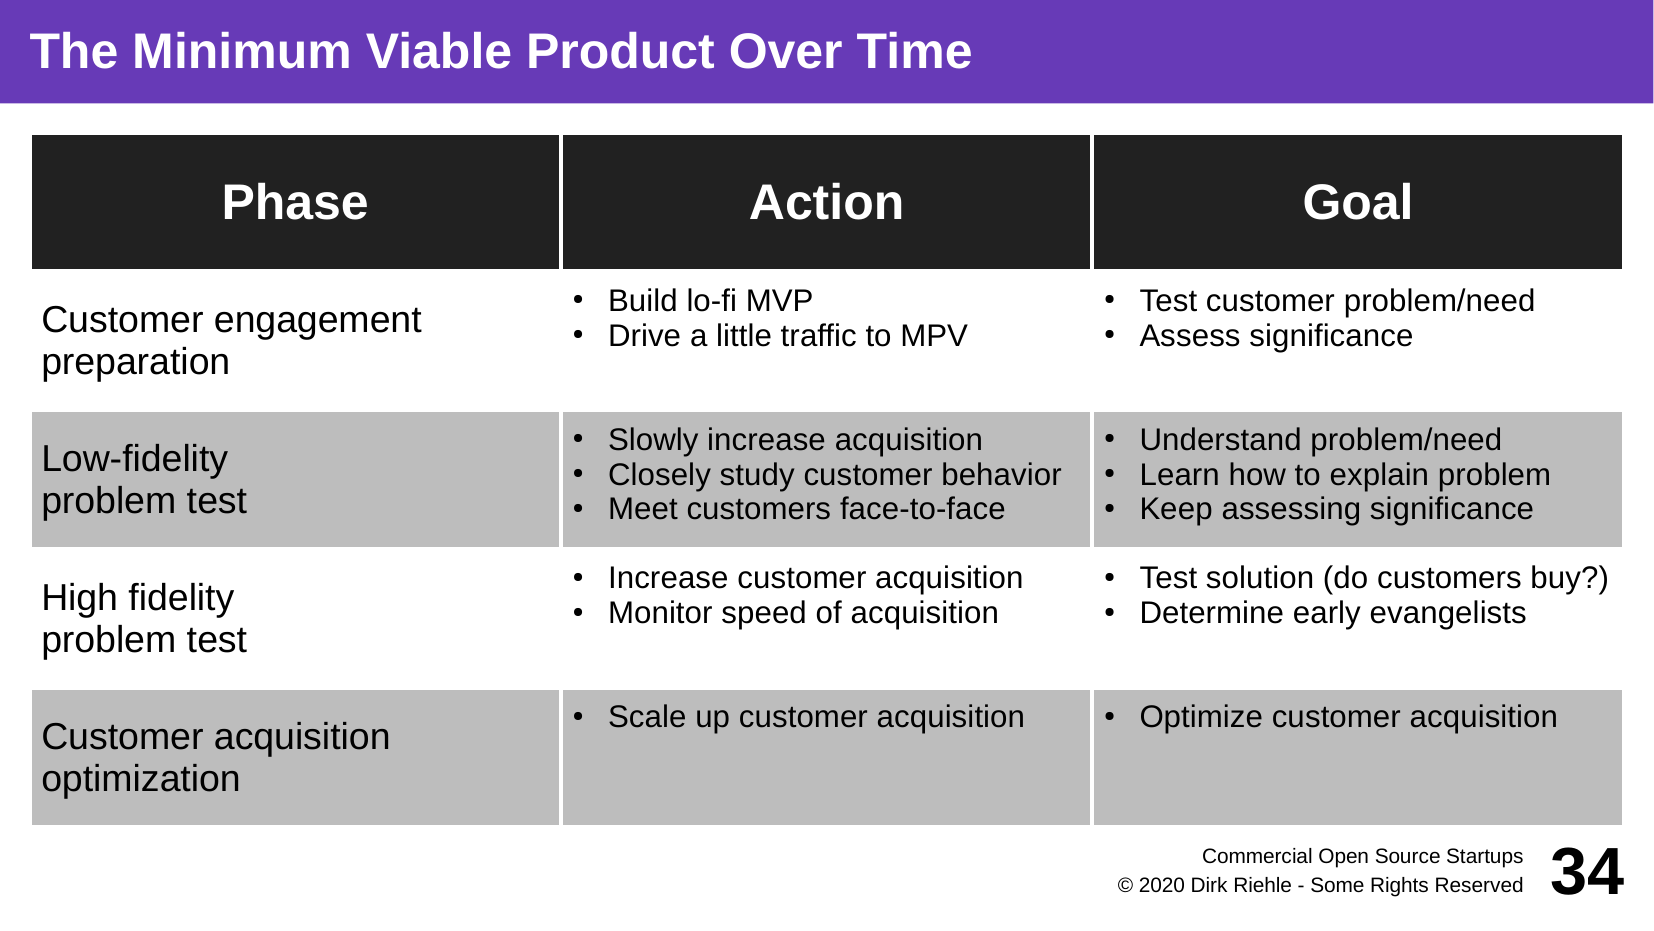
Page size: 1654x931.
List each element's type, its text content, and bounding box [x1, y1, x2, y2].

table_header Phase [32, 135, 559, 269]
table_header Action [563, 135, 1090, 269]
table_cell Build lo-fi MVP Drive a little traffic to MPV [563, 274, 1090, 408]
table_cell Customer acquisition optimization [32, 690, 559, 825]
table_cell High fidelity problem test [32, 551, 559, 685]
table_cell Low-fidelity problem test [32, 412, 559, 547]
table_cell Slowly increase acquisition Closely study customer behavior Meet customers face-to-face [563, 412, 1090, 547]
table_header Goal [1094, 135, 1622, 269]
table_cell Scale up customer acquisition [563, 690, 1090, 825]
table_cell Test solution (do customers buy?) Determine early evangelists [1094, 551, 1622, 685]
table_cell Optimize customer acquisition [1094, 690, 1622, 825]
title The Minimum Viable Product Over Time [0, 0, 1654, 104]
table_cell Customer engagement preparation [32, 274, 559, 408]
table_cell Increase customer acquisition Monitor speed of acquisition [563, 551, 1090, 685]
table_cell Test customer problem/need Assess significance [1094, 274, 1622, 408]
table_cell Understand problem/need Learn how to explain problem Keep assessing significance [1094, 412, 1622, 547]
